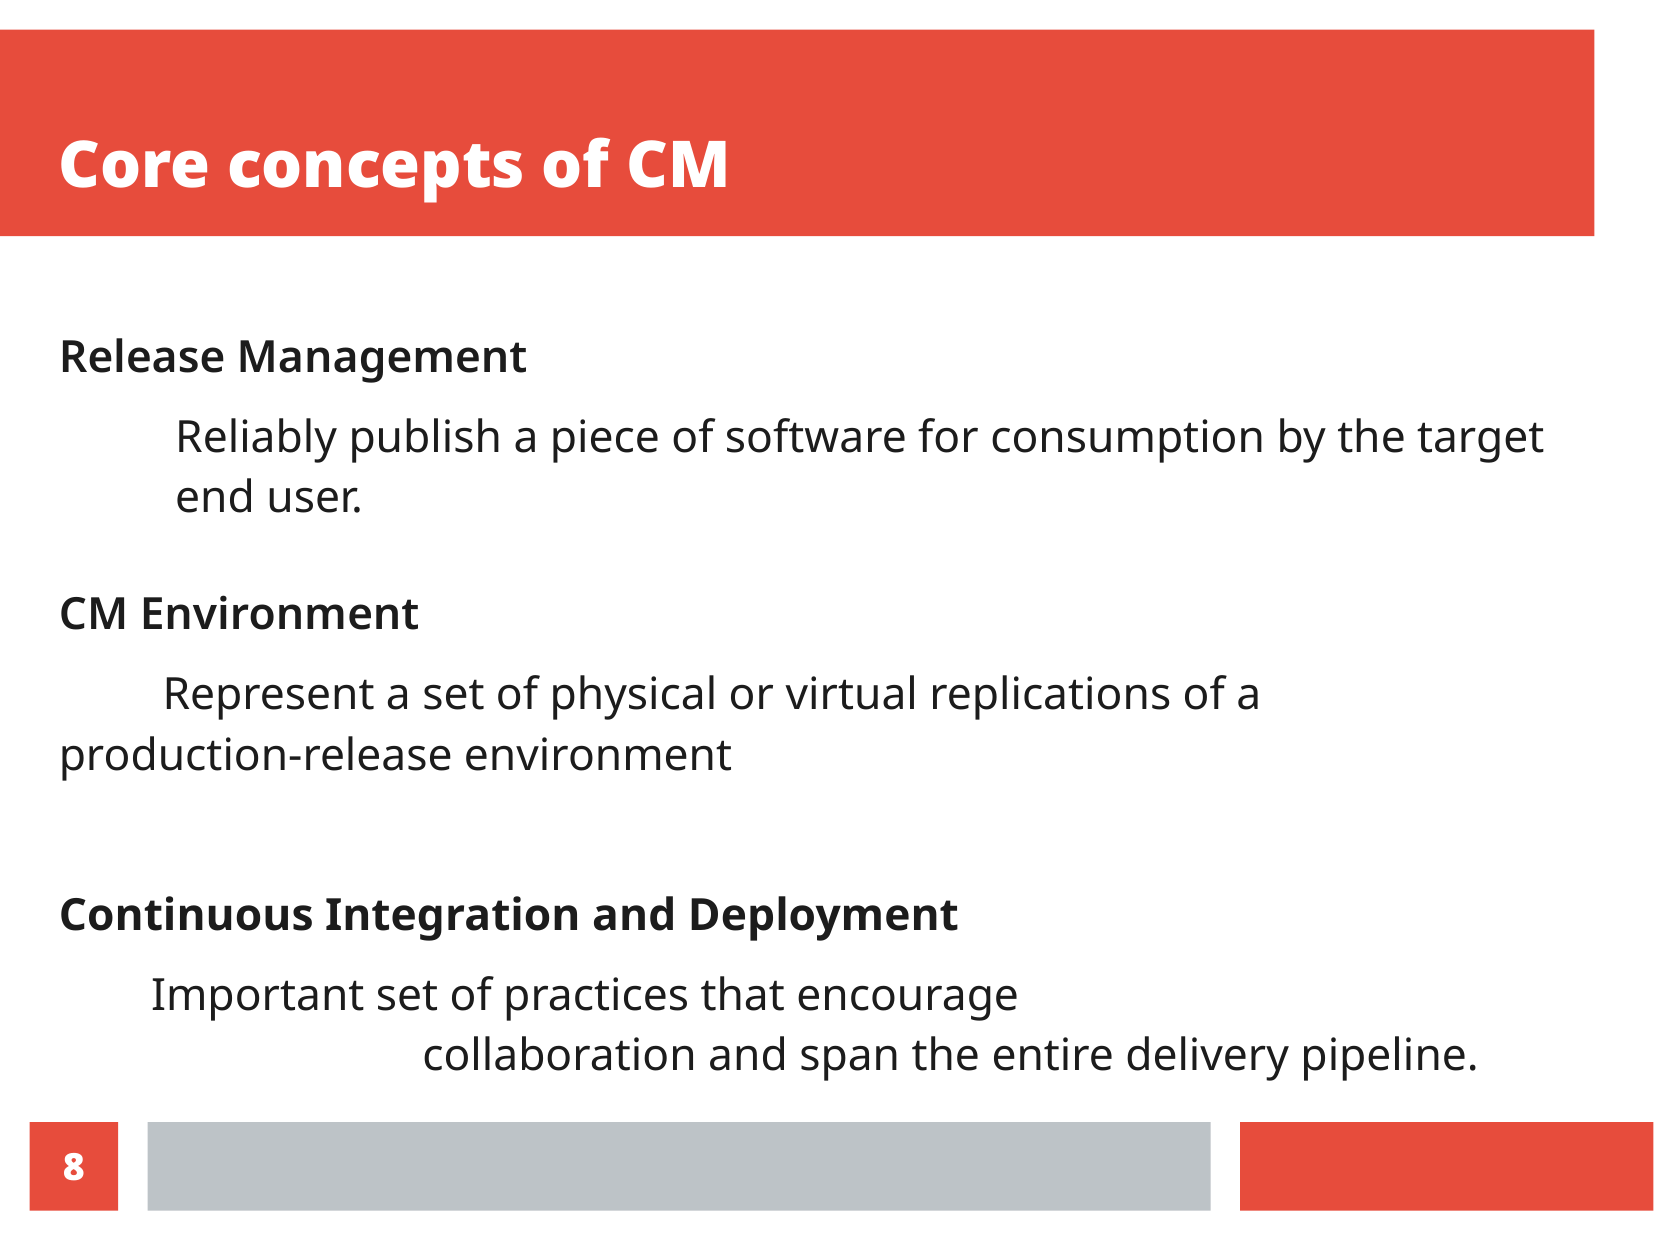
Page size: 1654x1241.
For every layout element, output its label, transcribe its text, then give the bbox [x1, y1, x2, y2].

list Release Management Reliably publish a piece of software for consumption by the target end user. CM Environment Represent a set of physical or virtual replications of a production-release environment Continuous Integration and Deployment Important set of practices that encourage collaboration and span the entire delivery pipeline. [59, 324, 1565, 1093]
title Core concepts of CM [59, 59, 1595, 207]
